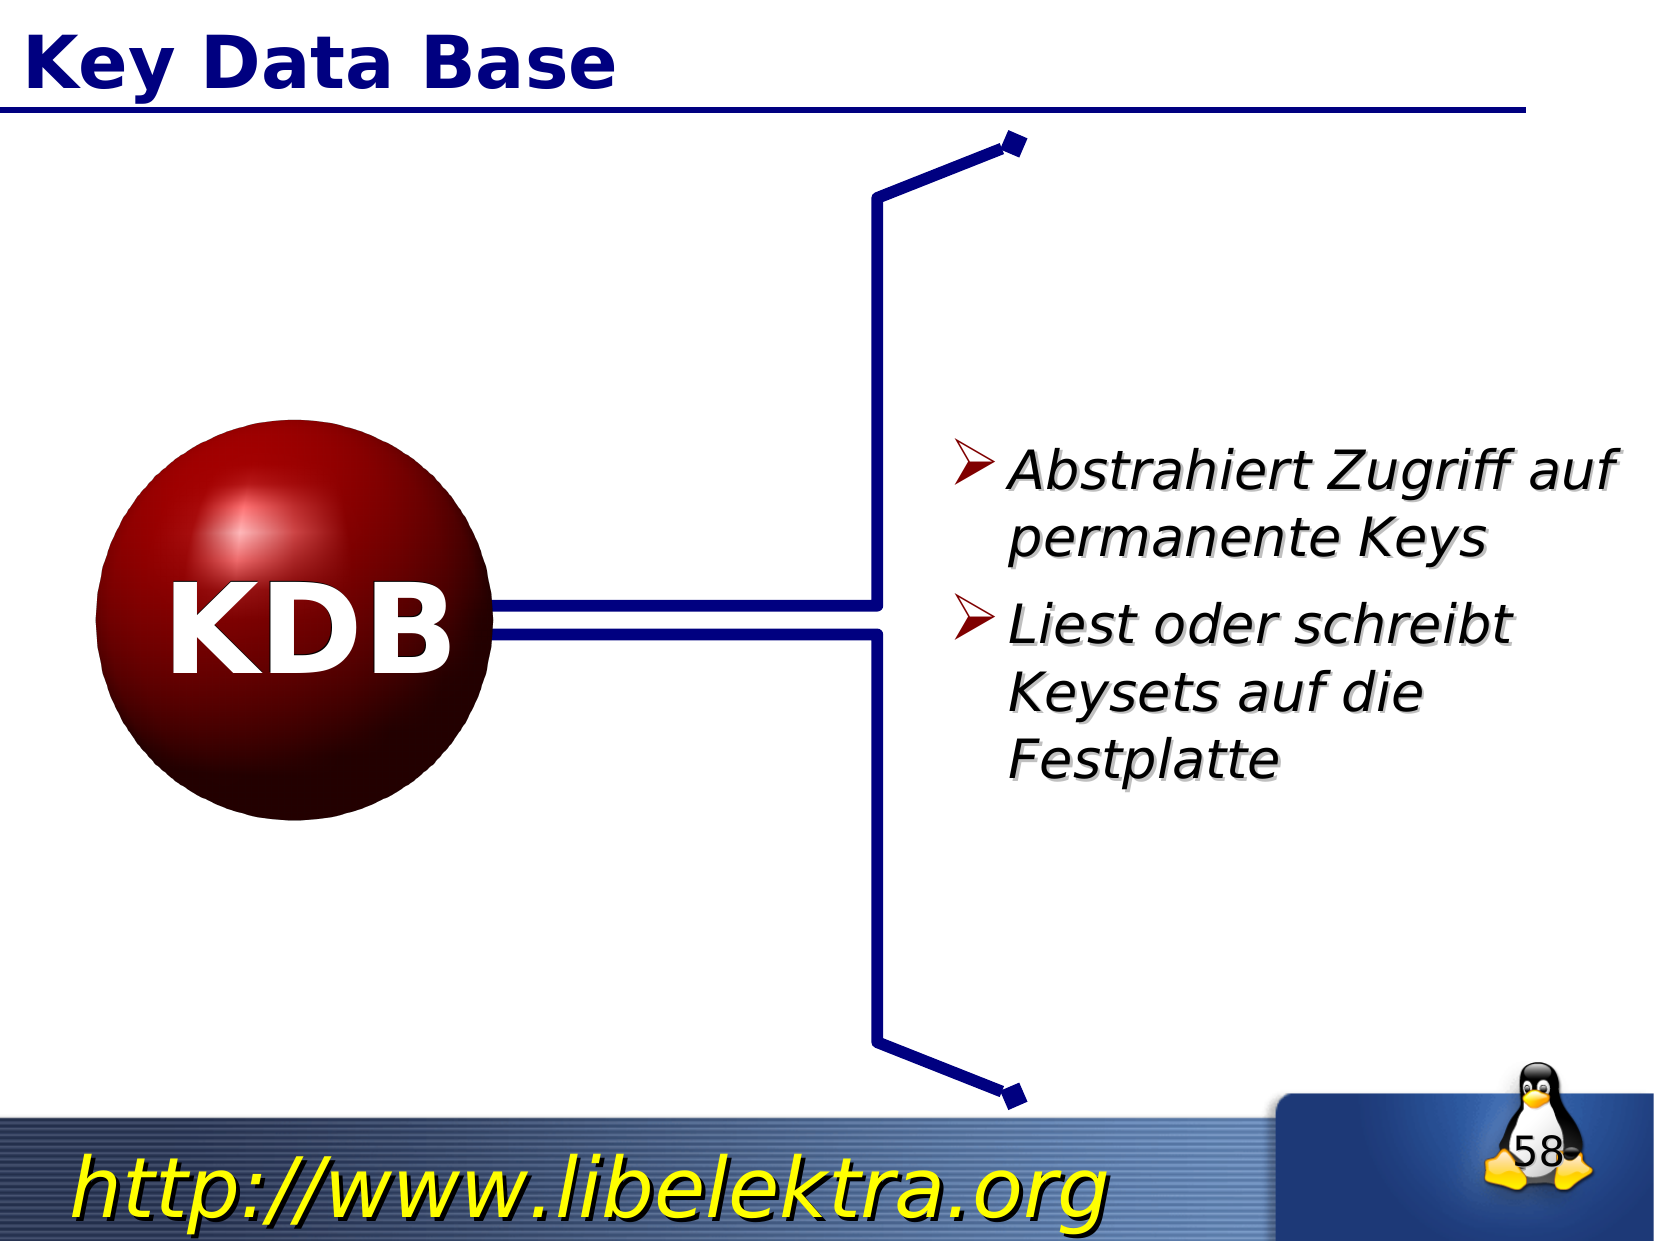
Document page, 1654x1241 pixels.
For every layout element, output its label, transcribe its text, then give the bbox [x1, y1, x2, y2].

text_box Key Data Base [22, 14, 1611, 111]
text_box KDB [162, 547, 459, 693]
text_box <Nummer> [1312, 1122, 1566, 1178]
picture [0, 1061, 1654, 1241]
list Abstrahiert Zugriff auf permanente Keys Liest oder schreibt Keysets auf die Festplatte [934, 427, 1654, 809]
